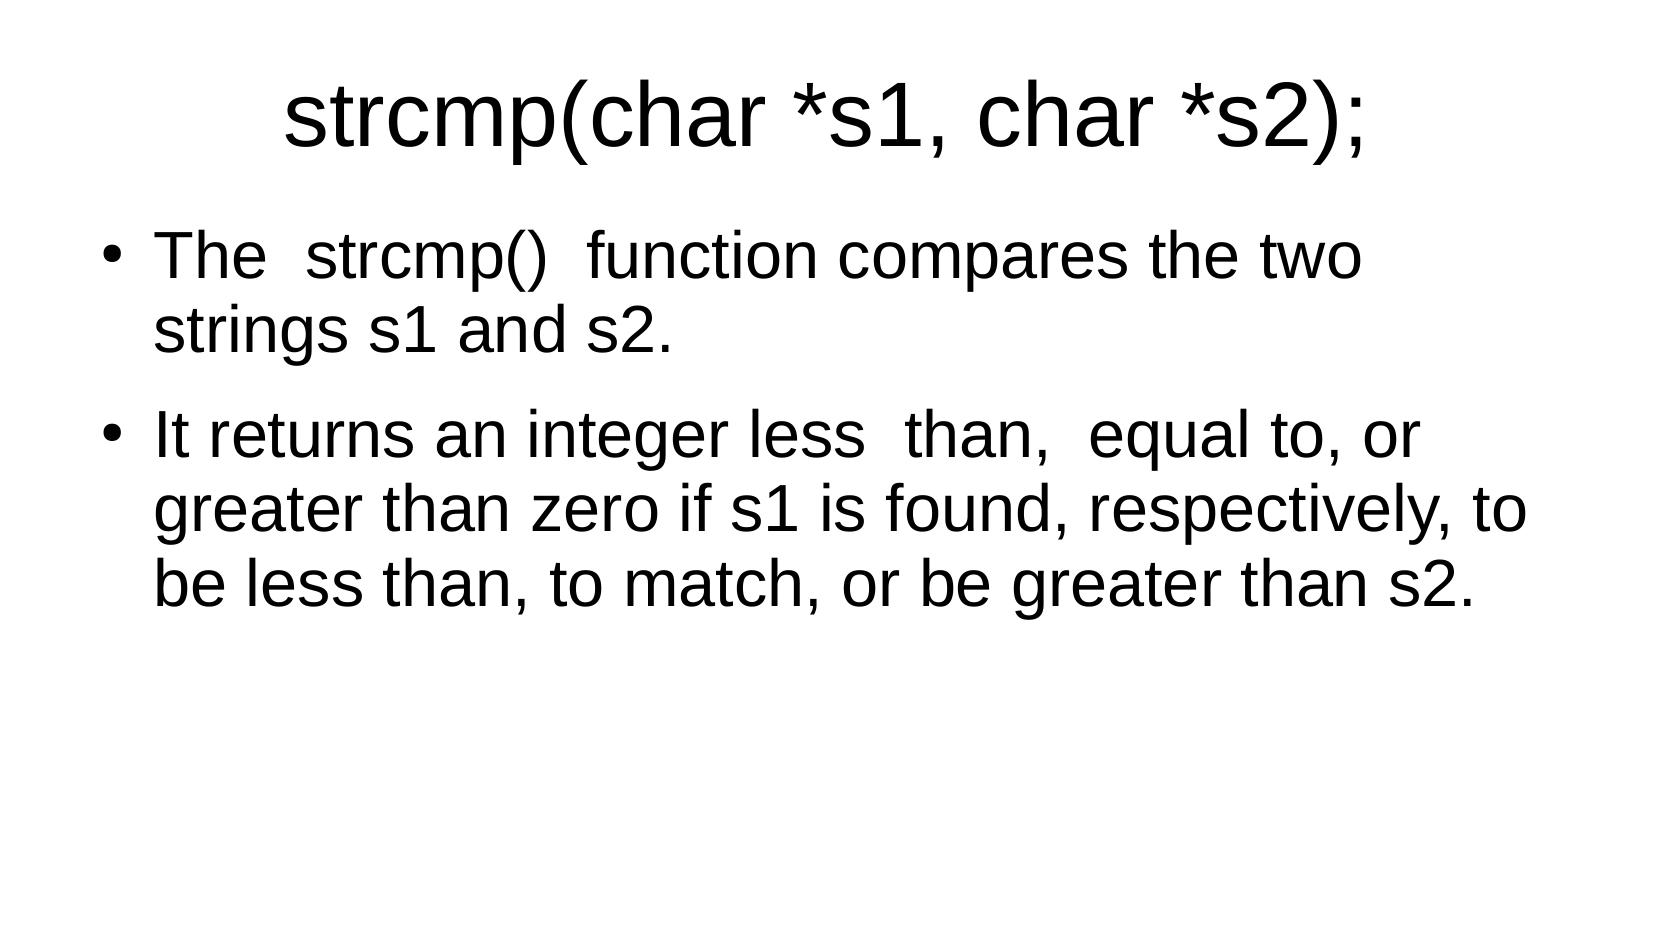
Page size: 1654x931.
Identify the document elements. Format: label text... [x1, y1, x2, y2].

title strcmp(char *s1, char *s2); [82, 37, 1571, 193]
list The strcmp() function compares the two strings s1 and s2. It returns an integer less than, equal to, or greater than zero if s1 is found, respectively, to be less than, to match, or be greater than s2. [82, 217, 1571, 758]
